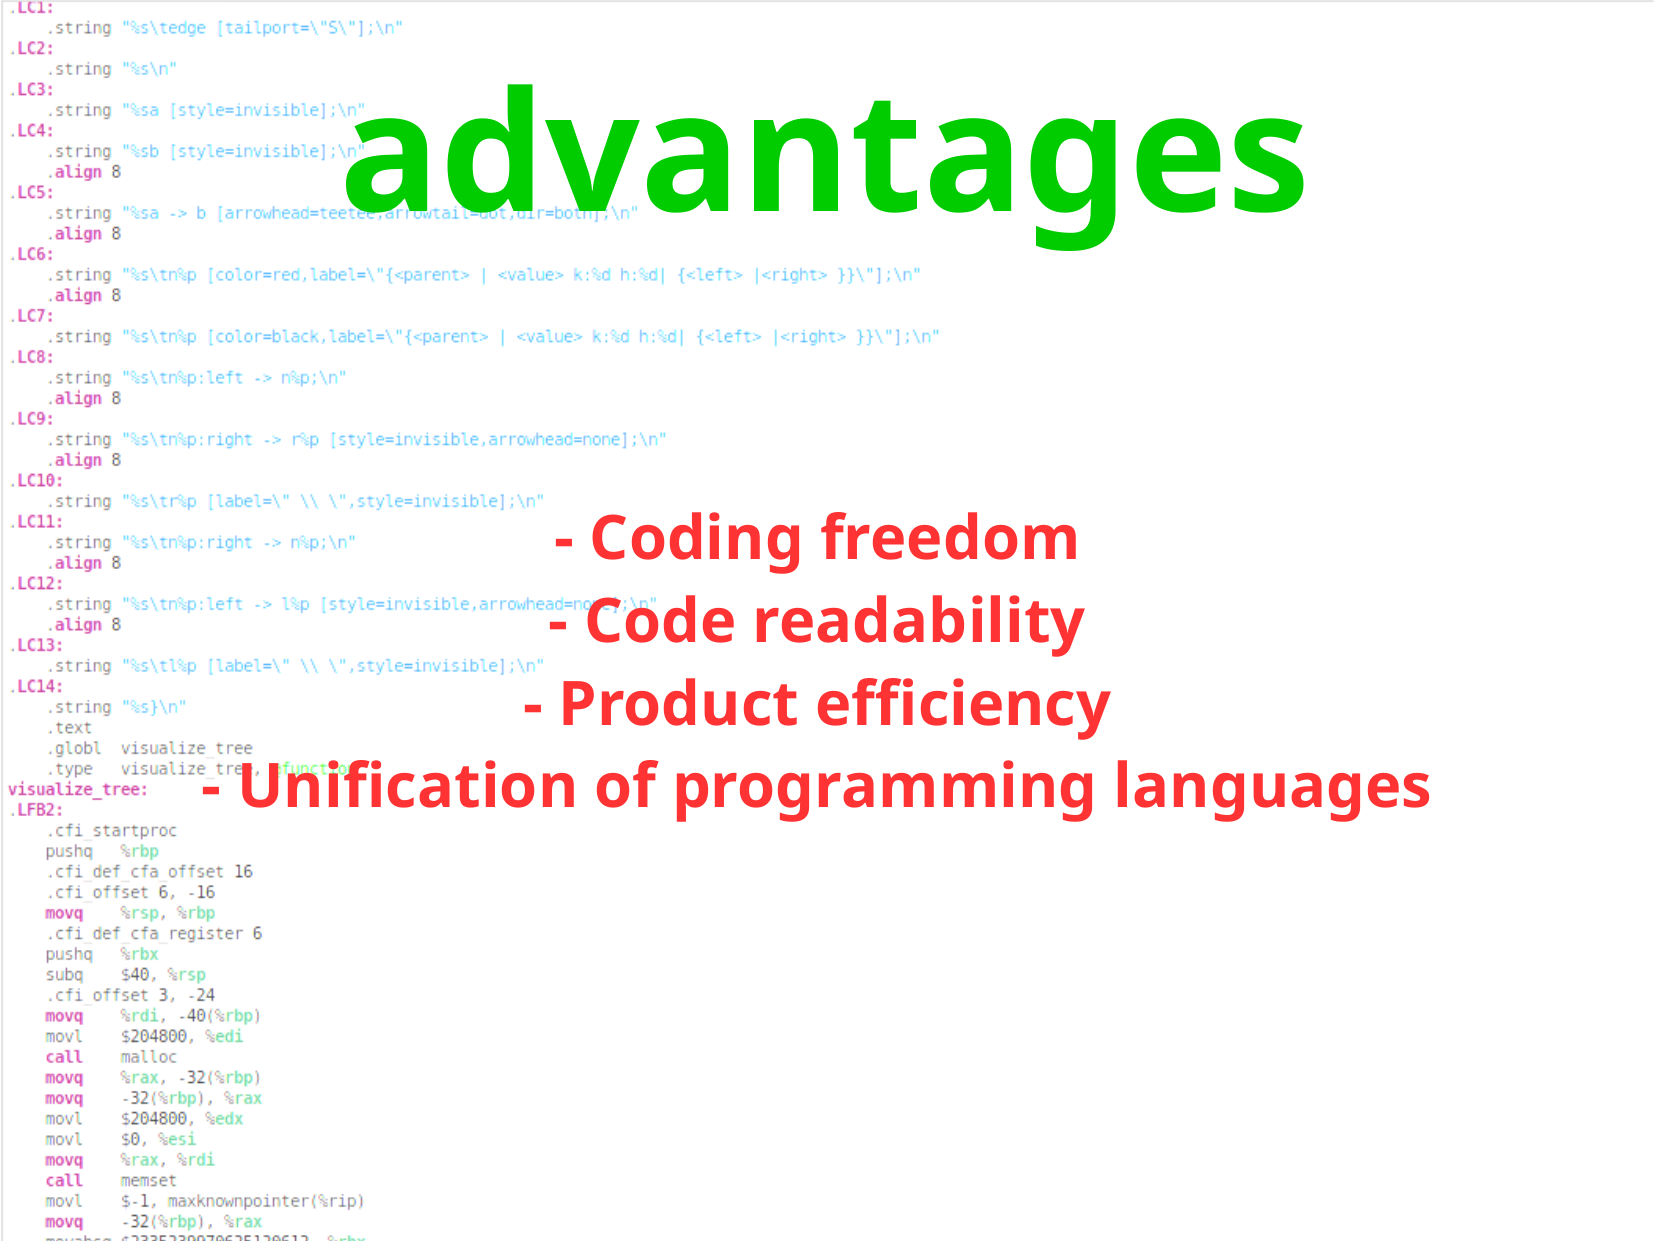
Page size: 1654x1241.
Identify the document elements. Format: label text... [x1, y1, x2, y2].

text_box - Code readability [30, 569, 1606, 652]
picture [0, 0, 1654, 1241]
text_box advantages [324, 25, 1348, 271]
text_box - Product efficiency [30, 652, 1606, 752]
text_box - Coding freedom [30, 485, 1606, 569]
text_box - Unification of programming languages [30, 752, 1606, 834]
